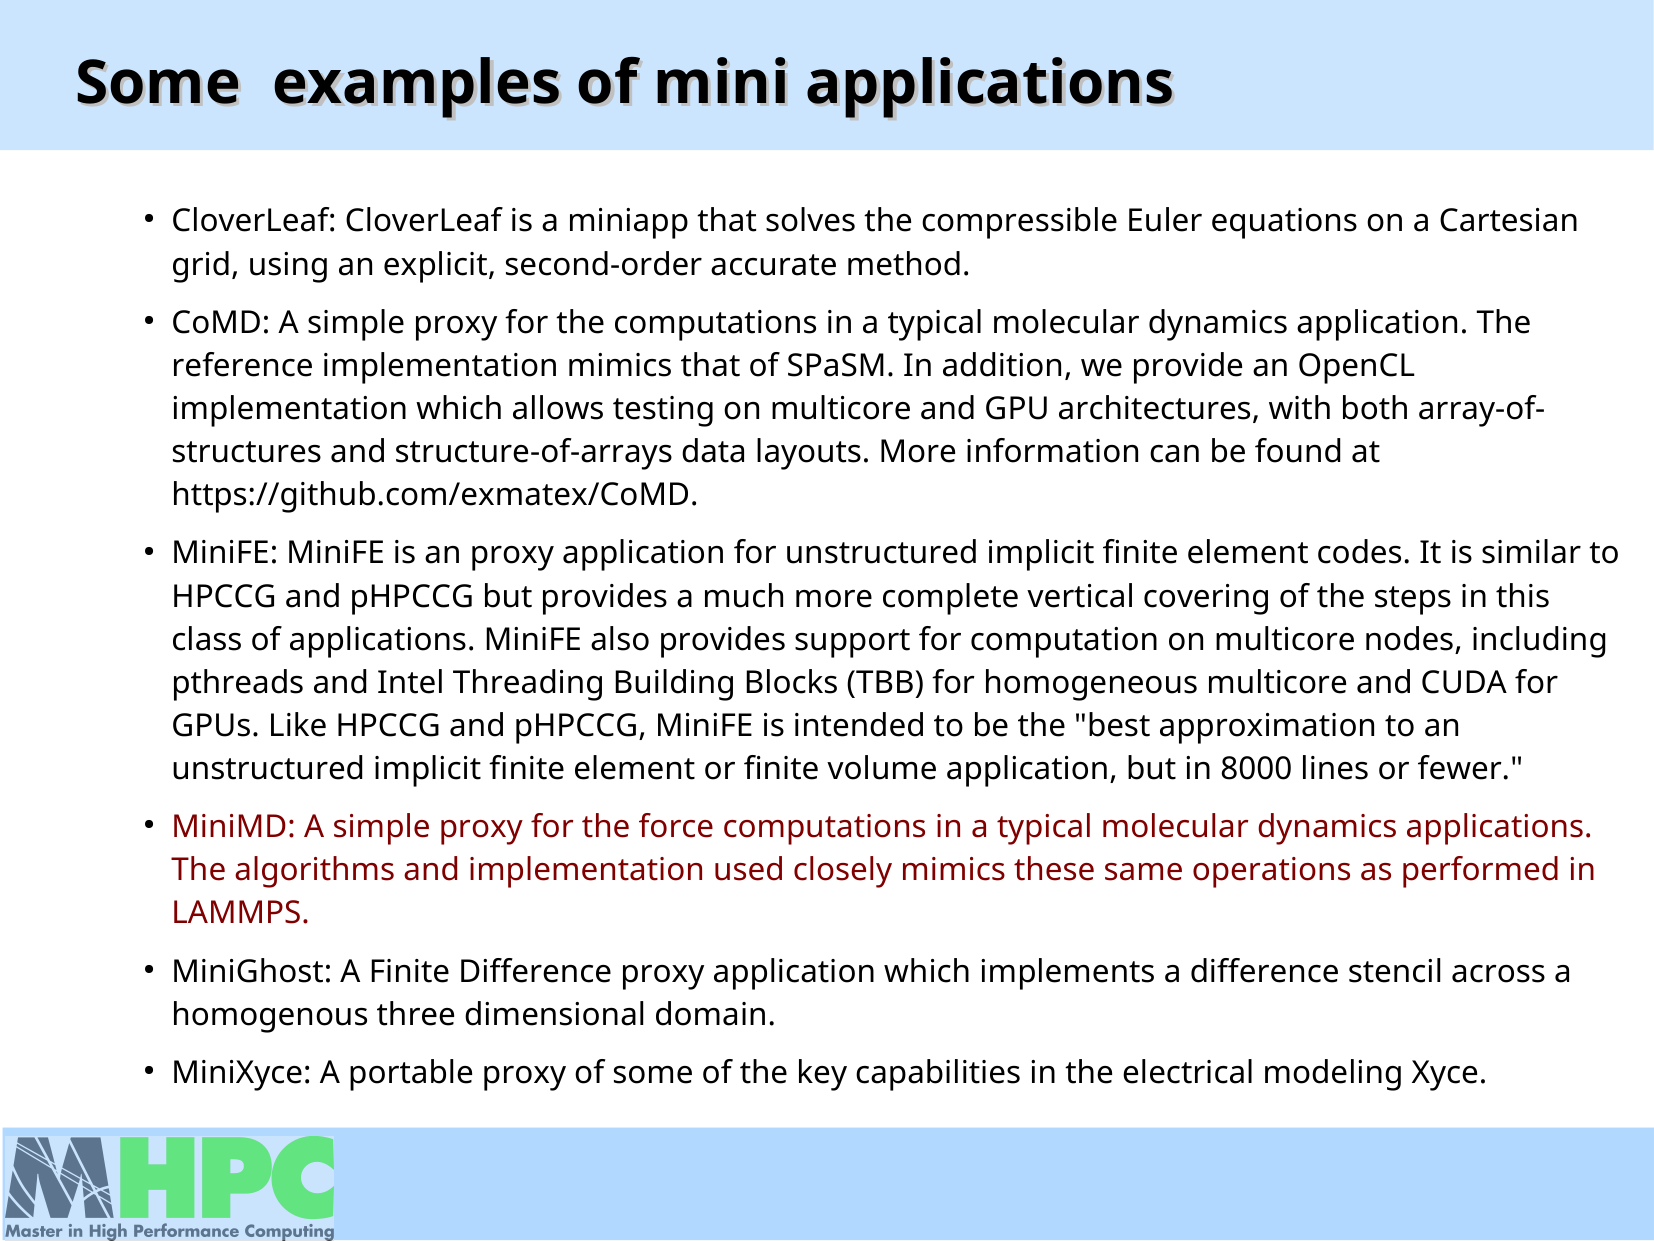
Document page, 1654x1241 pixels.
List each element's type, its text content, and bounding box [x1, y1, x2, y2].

list CloverLeaf: CloverLeaf is a miniapp that solves the compressible Euler equations on a Cartesian grid, using an explicit, second-order accurate method. CoMD: A simple proxy for the computations in a typical molecular dynamics application. The reference implementation mimics that of SPaSM. In addition, we provide an OpenCL implementation which allows testing on multicore and GPU architectures, with both array-of-structures and structure-of-arrays data layouts. More information can be found at https://github.com/exmatex/CoMD. MiniFE: MiniFE is an proxy application for unstructured implicit finite element codes. It is similar to HPCCG and pHPCCG but provides a much more complete vertical covering of the steps in this class of applications. MiniFE also provides support for computation on multicore nodes, including pthreads and Intel Threading Building Blocks (TBB) for homogeneous multicore and CUDA for GPUs. Like HPCCG and pHPCCG, MiniFE is intended to be the "best approximation to an unstructured implicit finite element or finite volume application, but in 8000 lines or fewer." MiniMD: A simple proxy for the force computations in a typical molecular dynamics applications. The algorithms and implementation used closely mimics these same operations as performed in LAMMPS. MiniGhost: A Finite Difference proxy application which implements a difference stencil across a homogenous three dimensional domain. MiniXyce: A portable proxy of some of the key capabilities in the electrical modeling Xyce. [119, 198, 1621, 1126]
title Some examples of mini applications [75, 0, 1421, 184]
